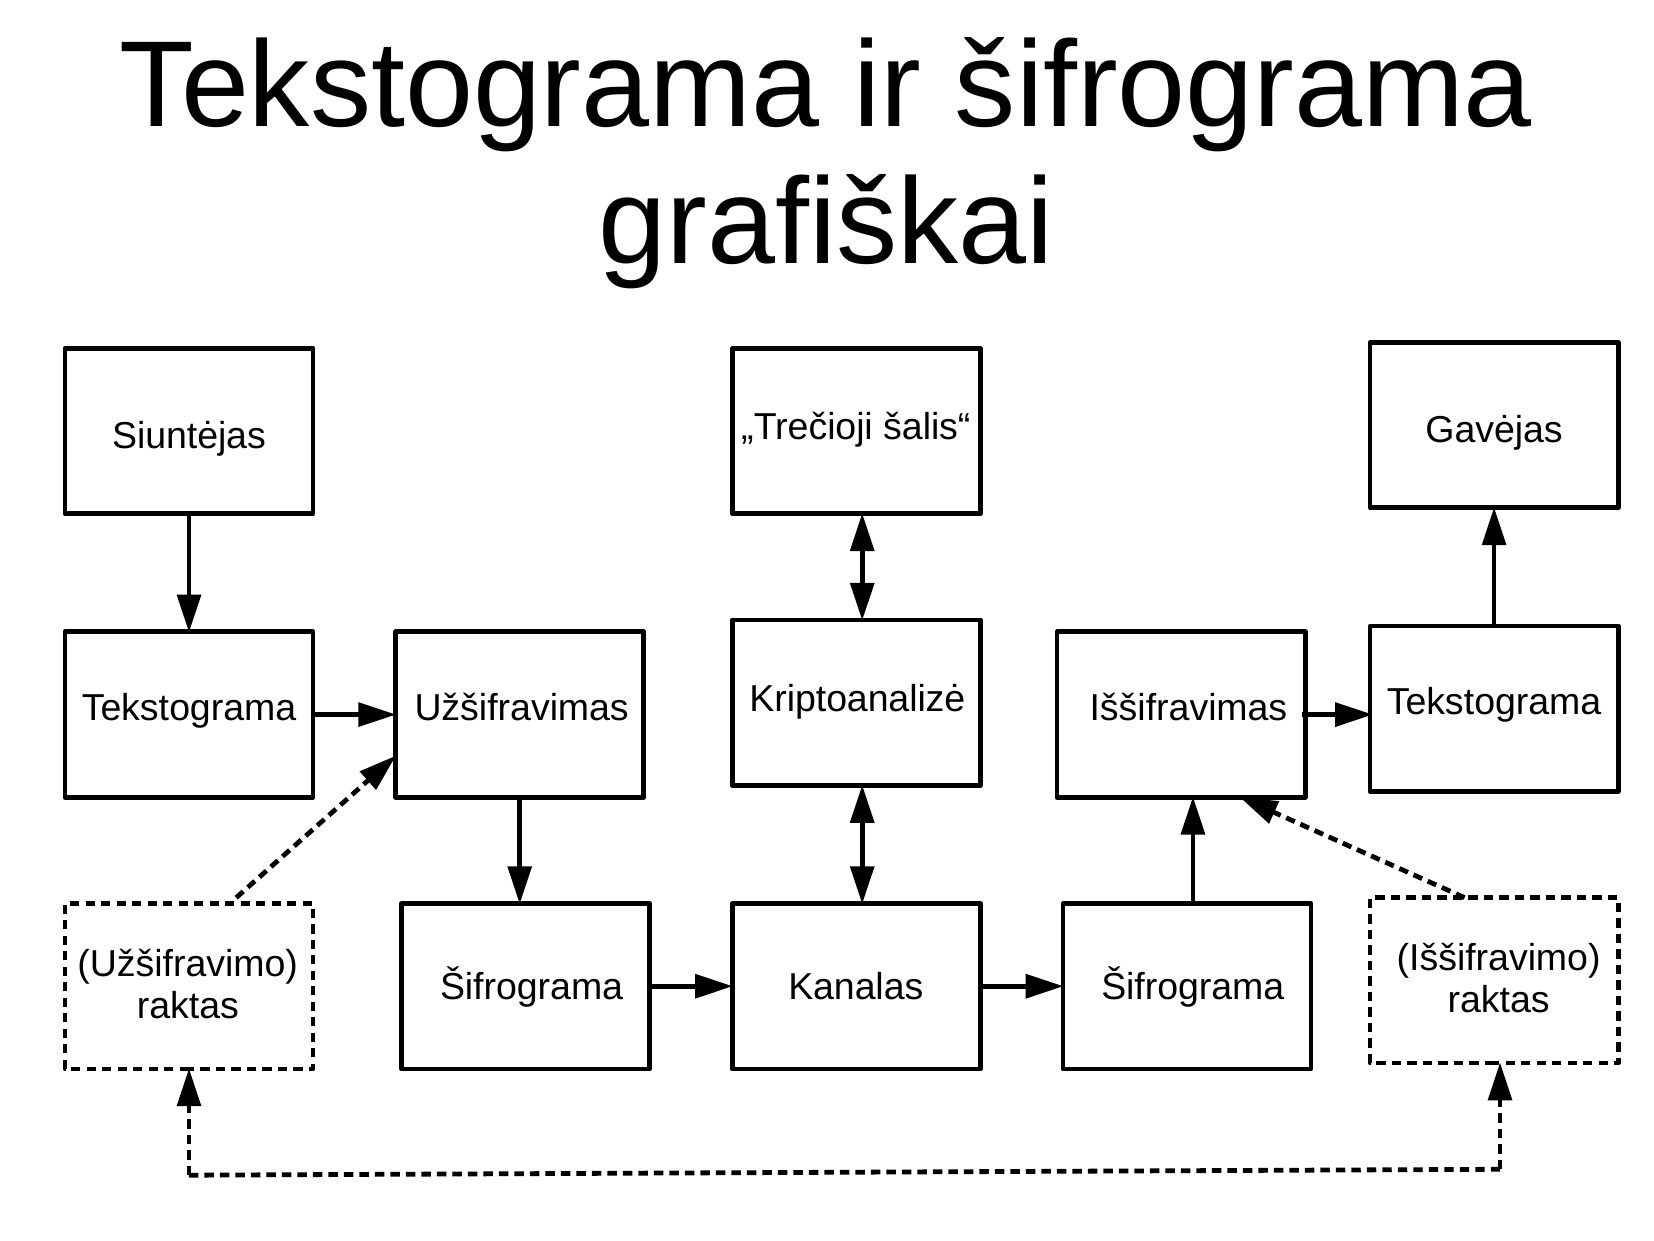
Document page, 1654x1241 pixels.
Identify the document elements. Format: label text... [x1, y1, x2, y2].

text_box Šifrograma [1086, 957, 1300, 1015]
text_box Tekstograma [1372, 673, 1617, 731]
text_box (Iššifravimo) raktas [1381, 928, 1616, 1028]
text_box Kriptoanalizė [734, 669, 981, 727]
text_box Kanalas [773, 957, 939, 1015]
text_box Iššifravimas [1074, 679, 1303, 736]
title Tekstograma ir šifrograma grafiškai [82, 16, 1571, 290]
text_box „Trečioji šalis“ [726, 397, 986, 455]
text_box Šifrograma [425, 957, 638, 1015]
text_box (Užšifravimo) raktas [62, 934, 313, 1034]
text_box Gavėjas [1410, 401, 1578, 459]
text_box Užšifravimas [399, 679, 644, 736]
text_box Siuntėjas [97, 407, 281, 465]
text_box Tekstograma [67, 679, 311, 736]
